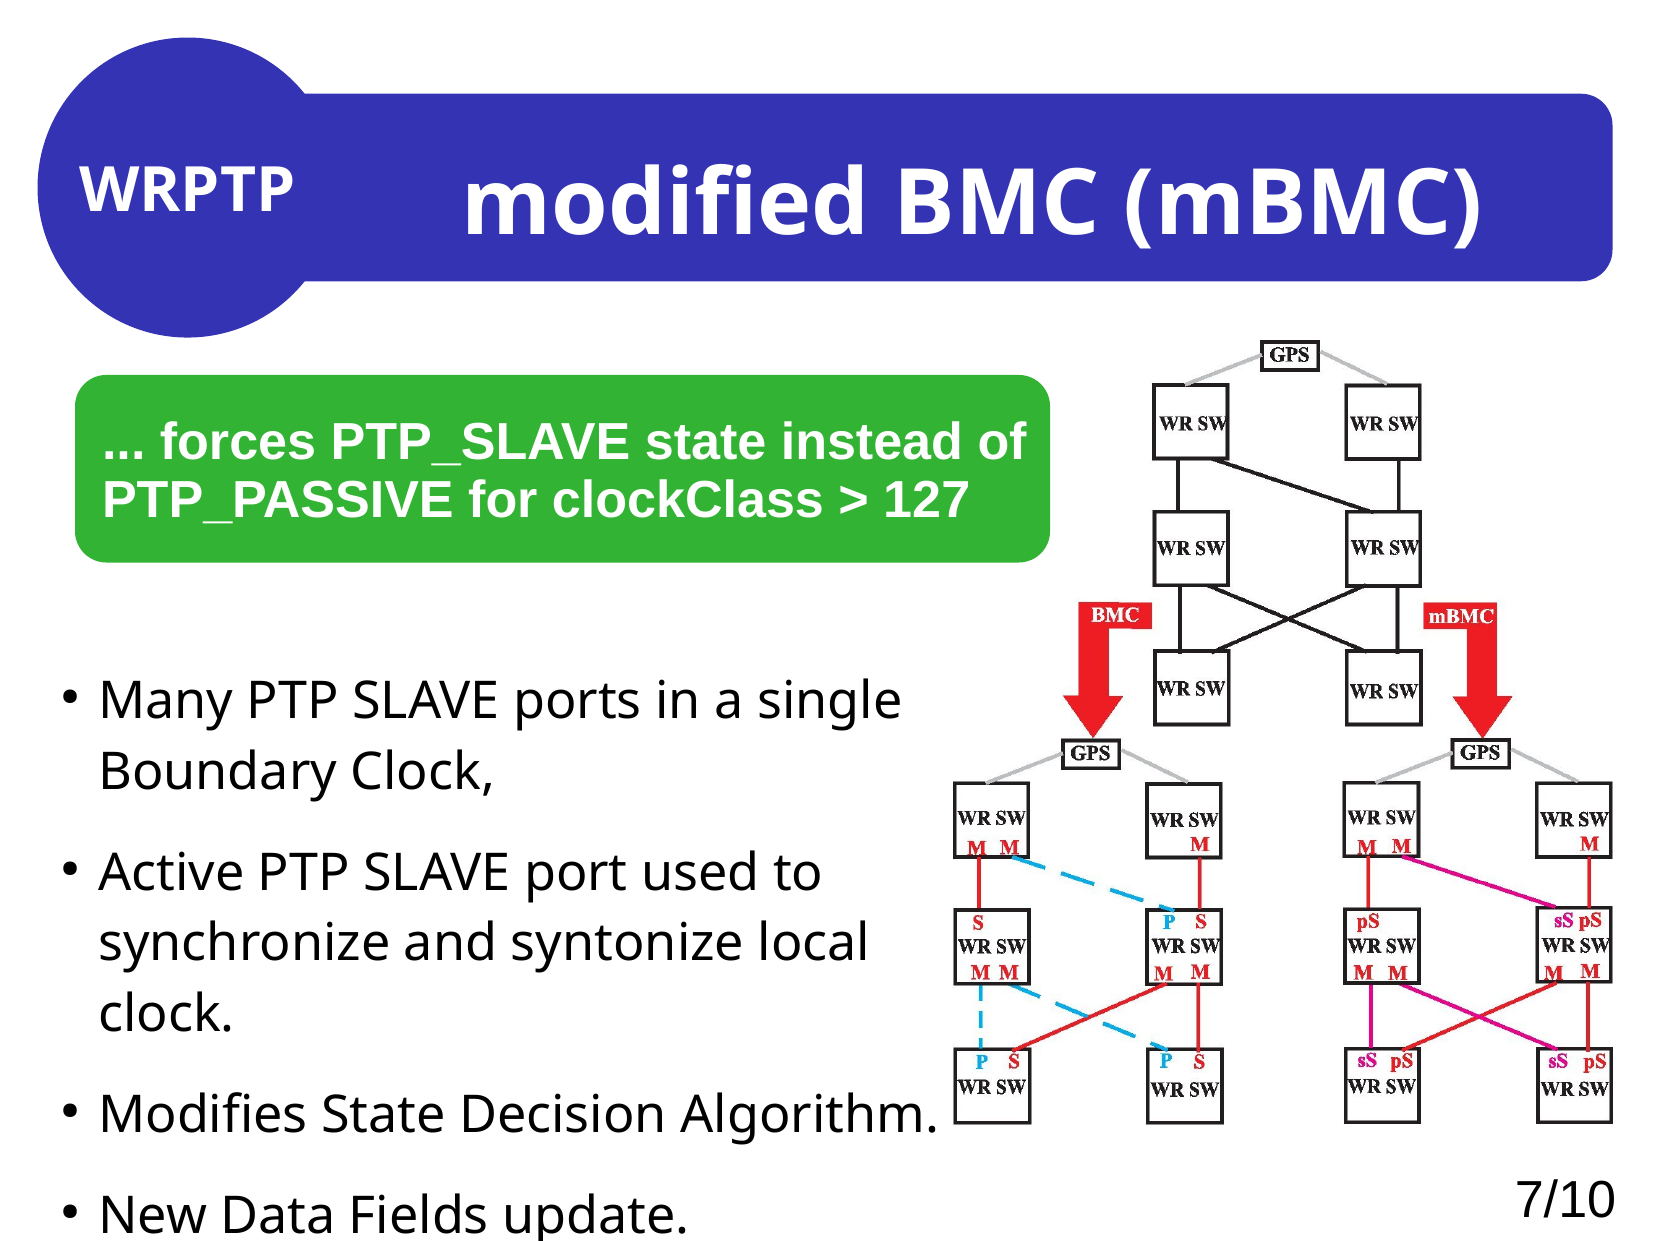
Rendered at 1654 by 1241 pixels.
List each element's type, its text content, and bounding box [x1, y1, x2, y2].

text_box Many PTP SLAVE ports in a single Boundary Clock, Active PTP SLAVE port used to synchronize and syntonize local clock. Modifies State Decision Algorithm. New Data Fields update. [46, 584, 968, 1168]
text_box 7/10 [1500, 1162, 1654, 1241]
text_box [305, 93, 1613, 282]
text_box modified BMC (mBMC) [446, 128, 1466, 247]
text_box [75, 374, 1050, 563]
picture [952, 340, 1613, 1126]
text_box ... forces PTP_SLAVE state instead of PTP_PASSIVE for clockClass > 127 [87, 405, 1422, 536]
text_box WRPTP [37, 37, 338, 338]
